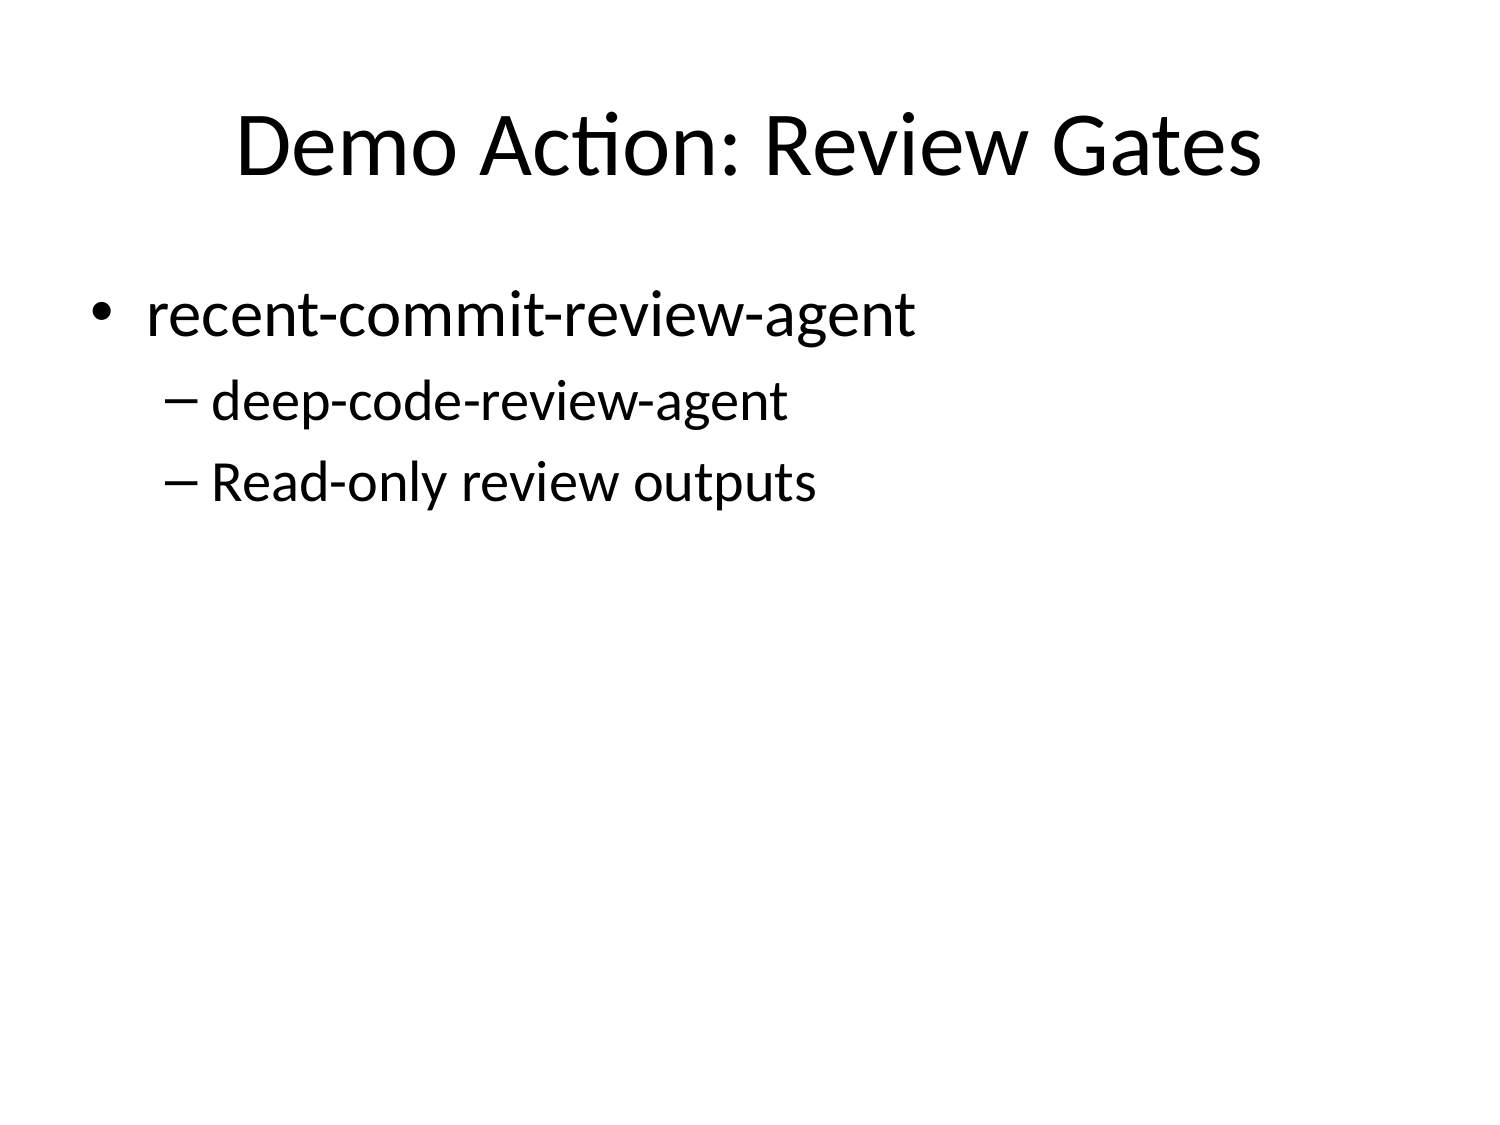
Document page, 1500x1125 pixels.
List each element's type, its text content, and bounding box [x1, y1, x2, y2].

list recent-commit-review-agent deep-code-review-agent Read-only review outputs [75, 262, 1425, 1005]
title Demo Action: Review Gates [75, 45, 1425, 233]
